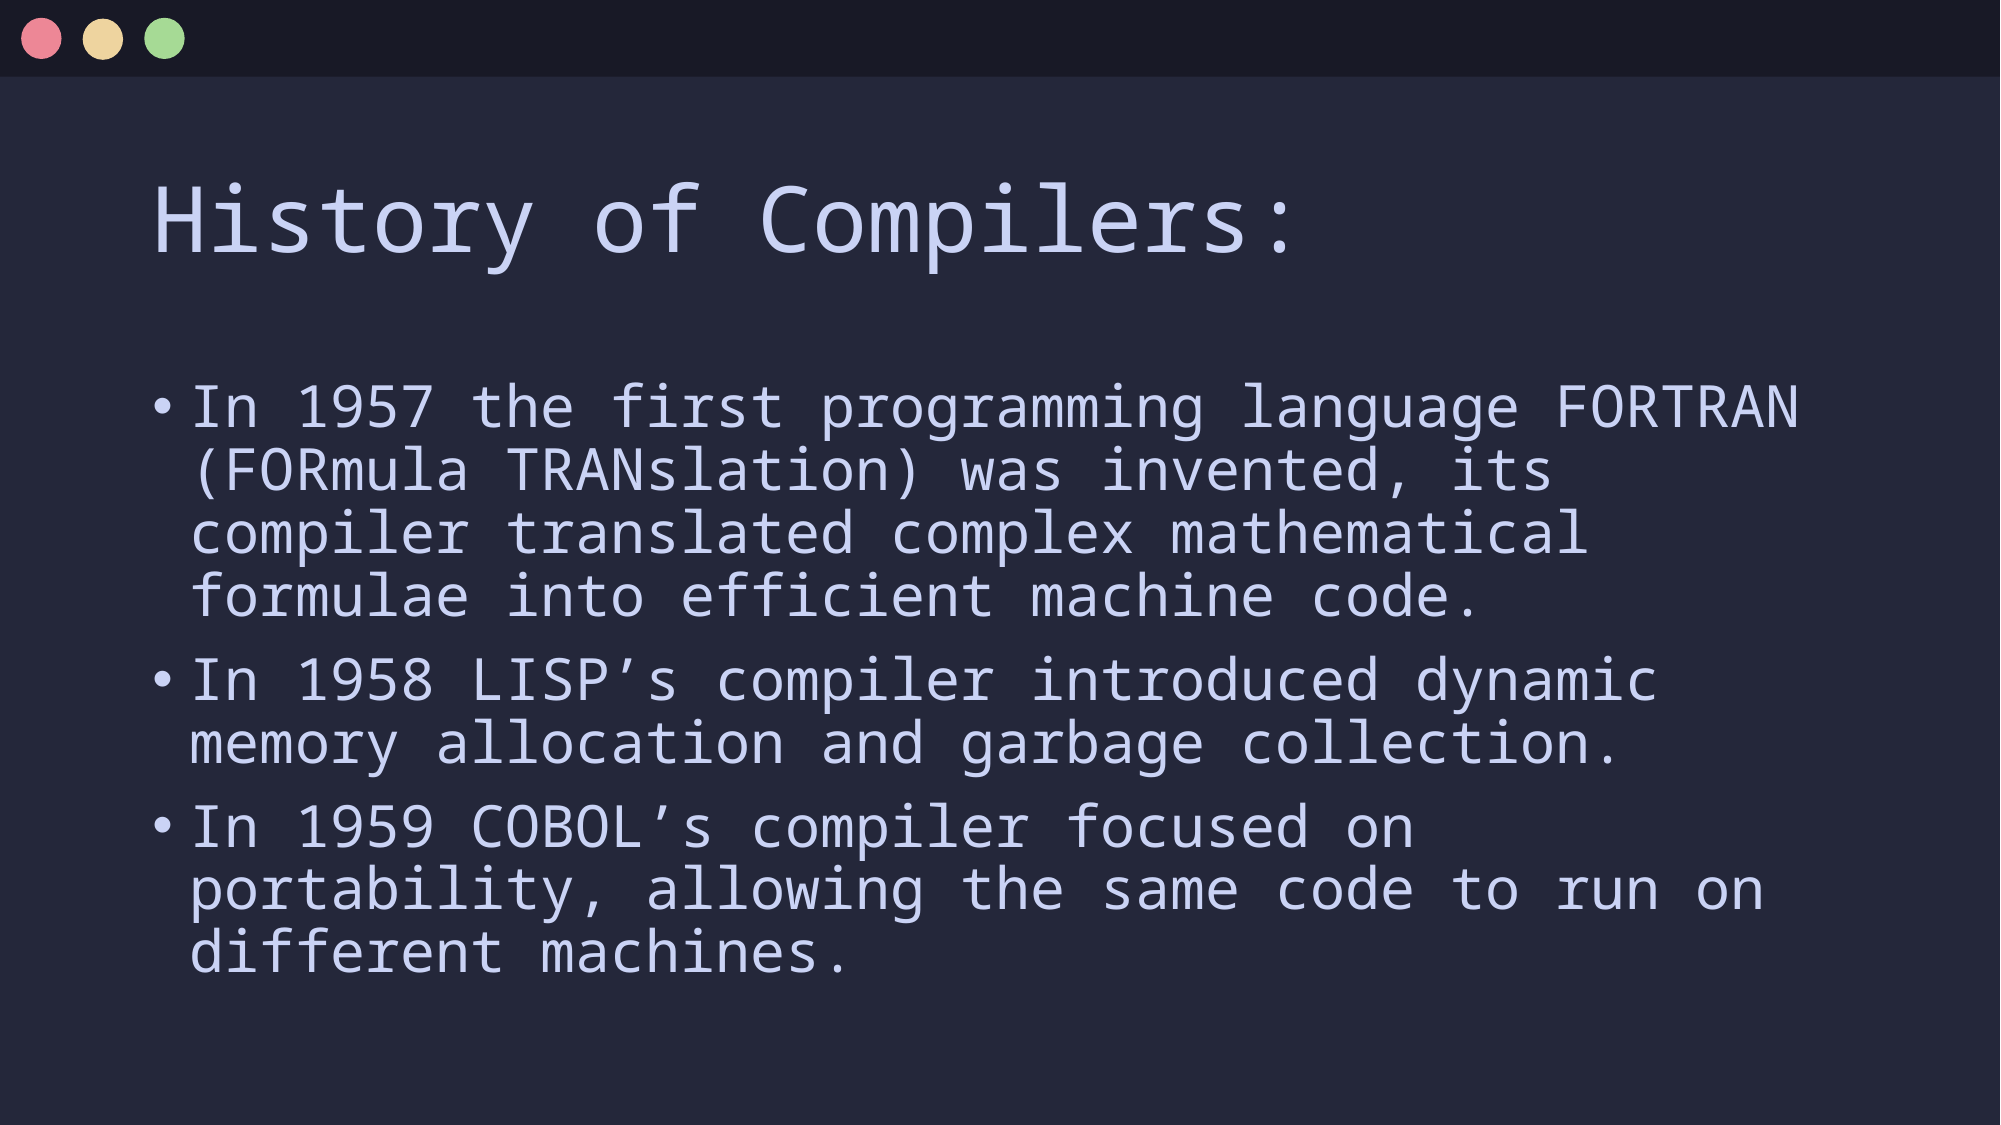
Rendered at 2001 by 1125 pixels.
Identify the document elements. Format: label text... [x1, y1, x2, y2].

title History of Compilers: [137, 113, 1863, 332]
list In 1957 the first programming language FORTRAN (FORmula TRANslation) was invented, its compiler translated complex mathematical formulae into efficient machine code. In 1958 LISP’s compiler introduced dynamic memory allocation and garbage collection. In 1959 COBOL’s compiler focused on portability, allowing the same code to run on different machines. [137, 369, 1863, 1014]
text_box [0, 0, 2000, 77]
